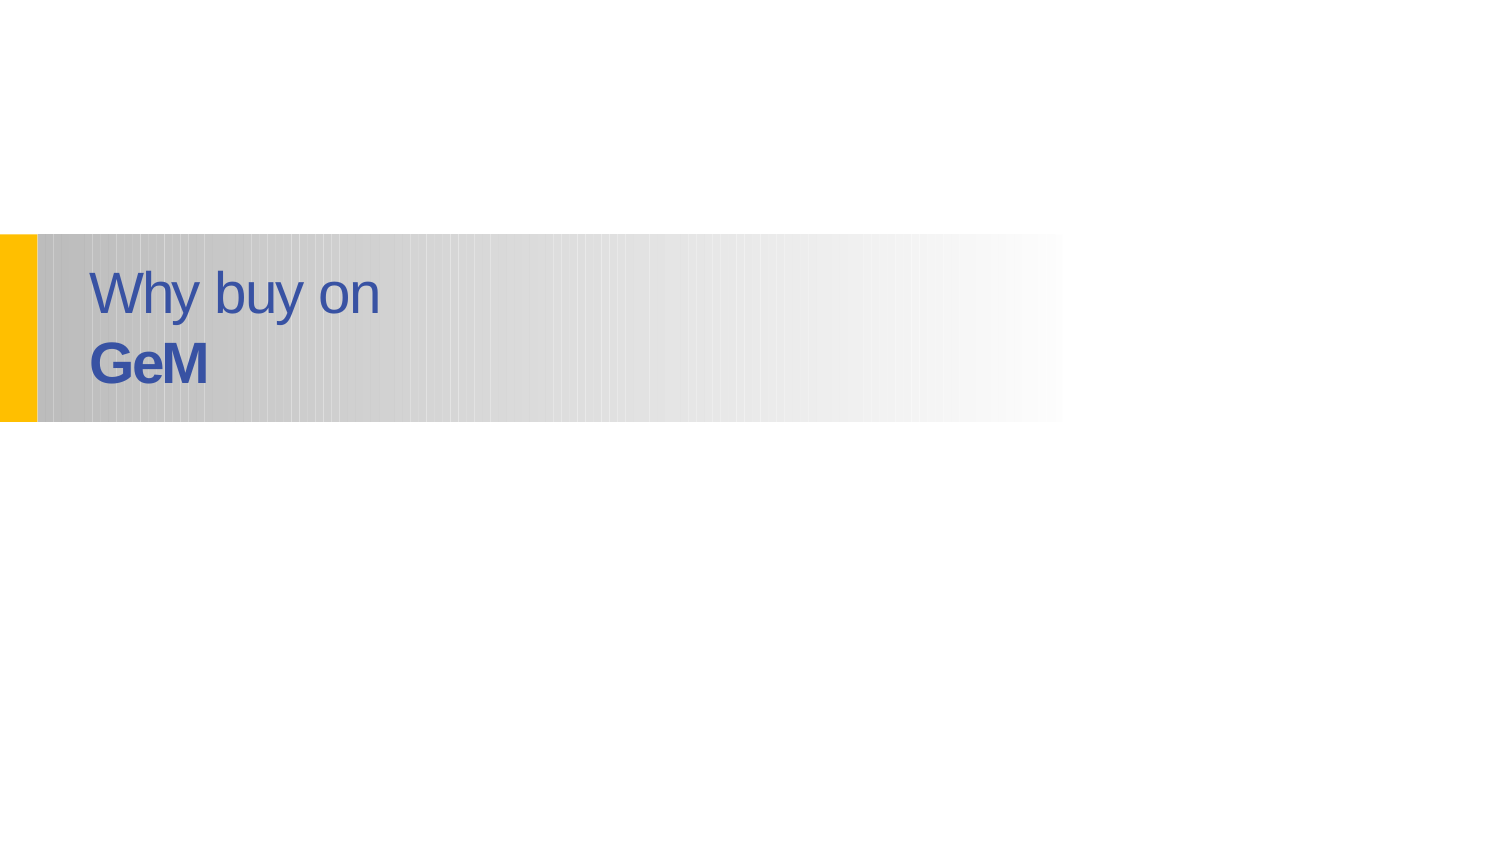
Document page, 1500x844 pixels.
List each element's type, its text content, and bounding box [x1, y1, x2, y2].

text_box [0, 234, 38, 422]
text_box Why buy on GeM [87, 252, 506, 396]
